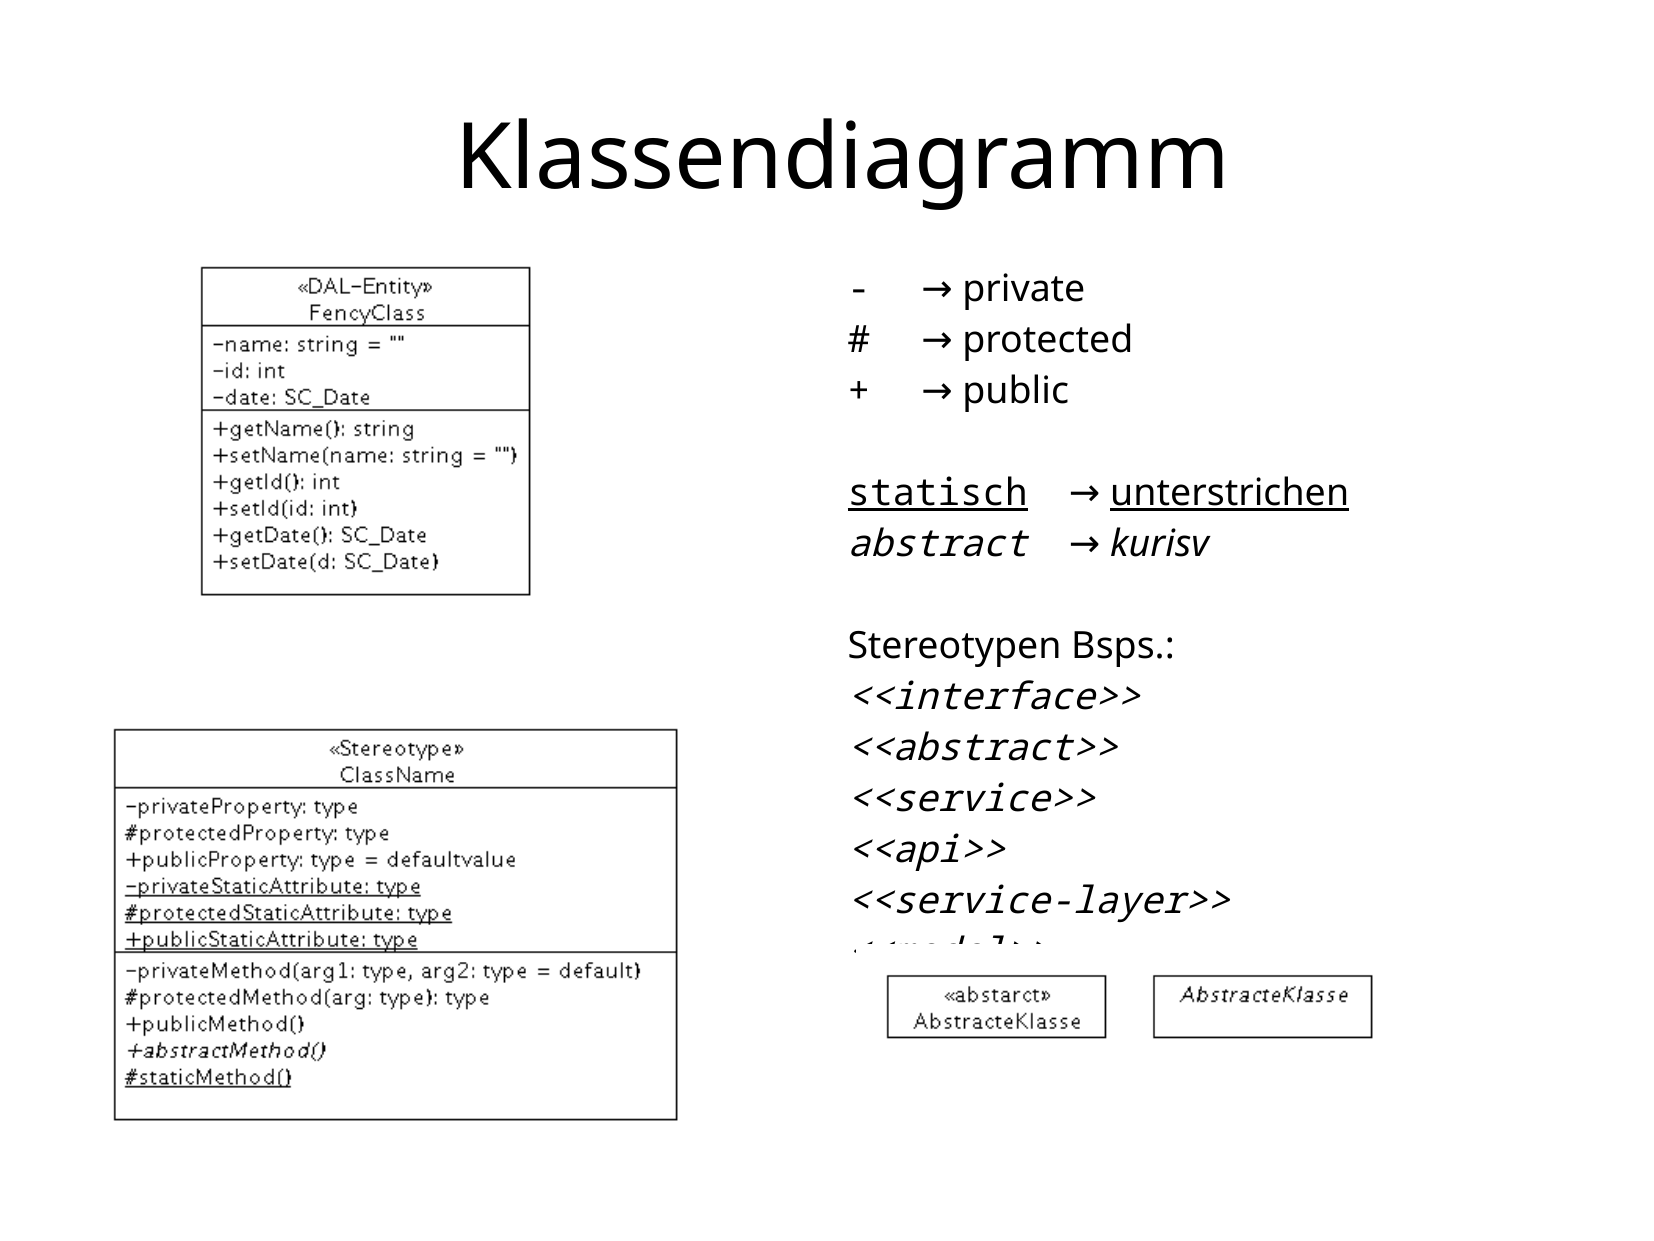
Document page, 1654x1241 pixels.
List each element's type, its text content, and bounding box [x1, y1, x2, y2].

picture [83, 698, 709, 1152]
picture [170, 236, 562, 627]
title Klassendiagramm [82, 49, 1571, 257]
picture [856, 944, 1404, 1070]
text_box - → private # → protected + → public statisch → unterstrichen abstract → kurisv Stereotypen Bsps.: <<interface>> <<abstract>> <<service>> <<api>> <<service-layer>> <<model>> ... [832, 253, 1477, 885]
